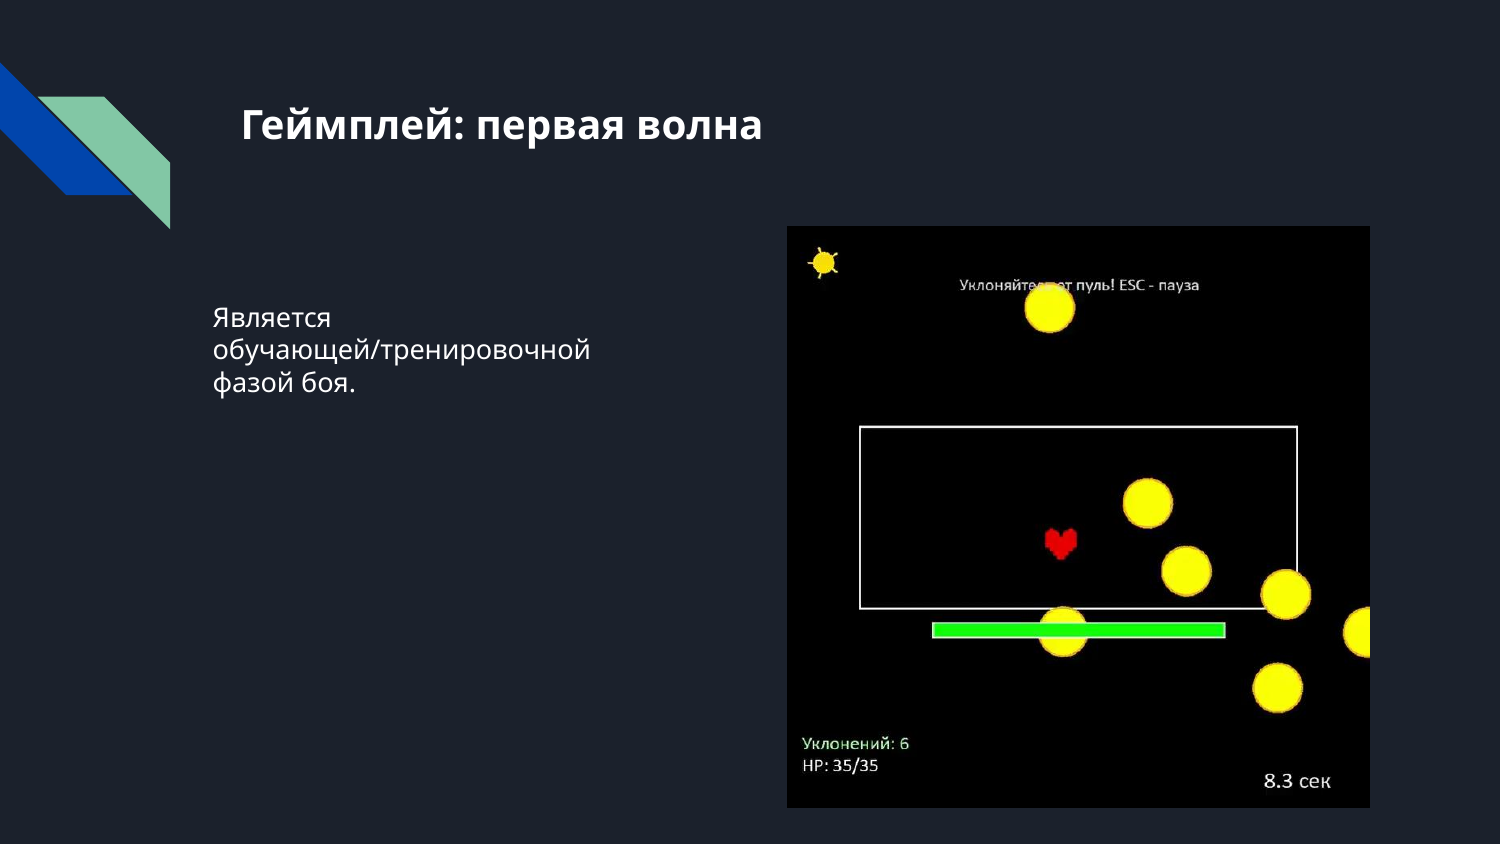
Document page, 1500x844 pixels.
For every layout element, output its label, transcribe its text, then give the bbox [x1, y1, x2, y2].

picture [787, 226, 1370, 808]
title Геймплей: первая волна [225, 62, 1381, 213]
text_box Является обучающей/тренировочной фазой боя. [197, 284, 676, 450]
